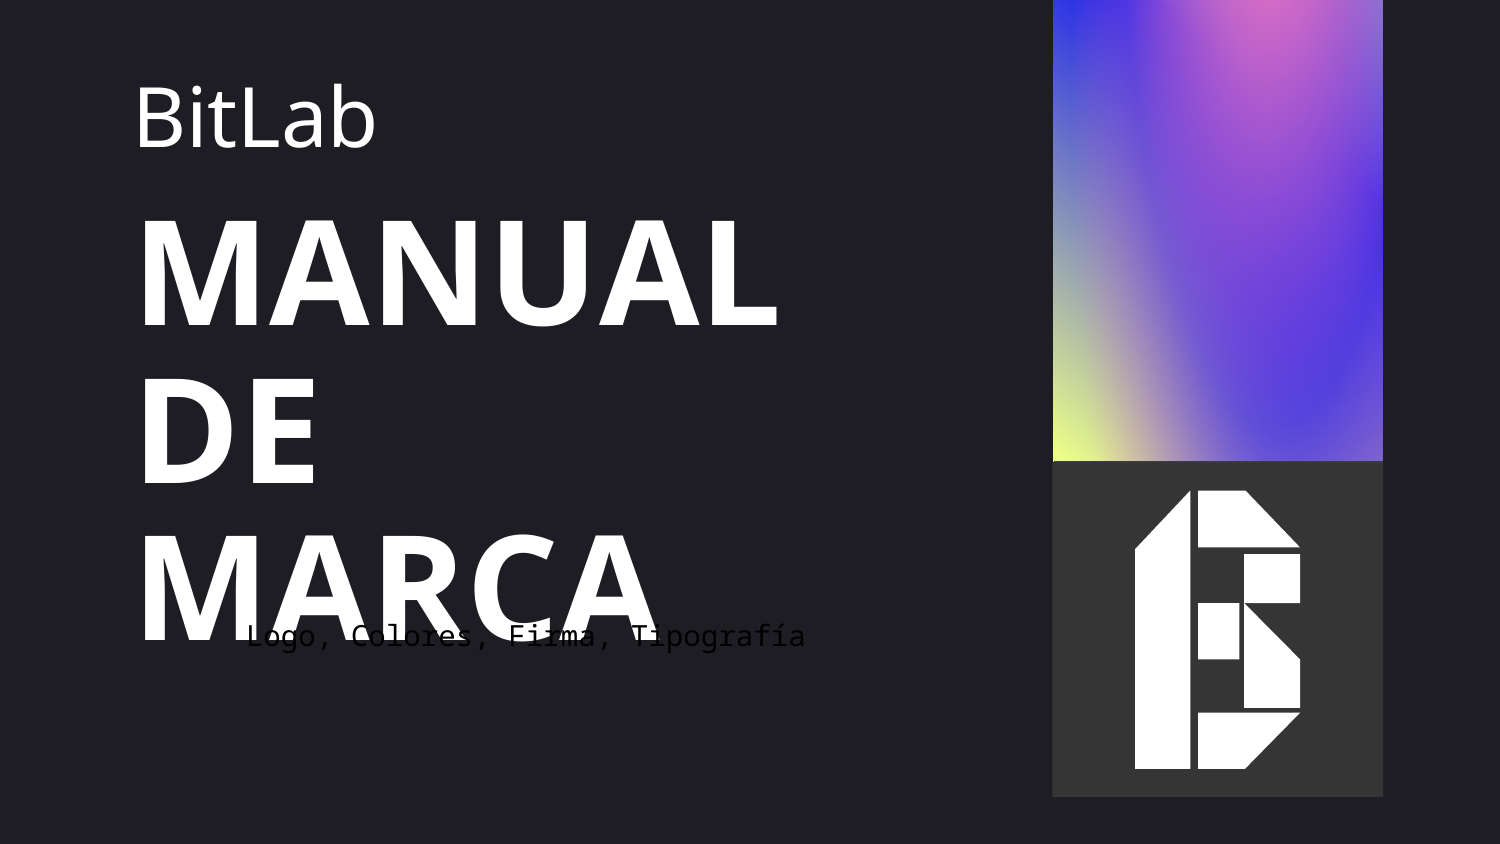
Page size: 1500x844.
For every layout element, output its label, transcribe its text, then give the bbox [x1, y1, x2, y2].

picture [1052, 462, 1384, 798]
subtitle BitLab [117, 49, 434, 177]
title MANUAL DE MARCA [117, 184, 884, 507]
text_box Logo, Colores, Firma, Tipografía [148, 610, 904, 647]
